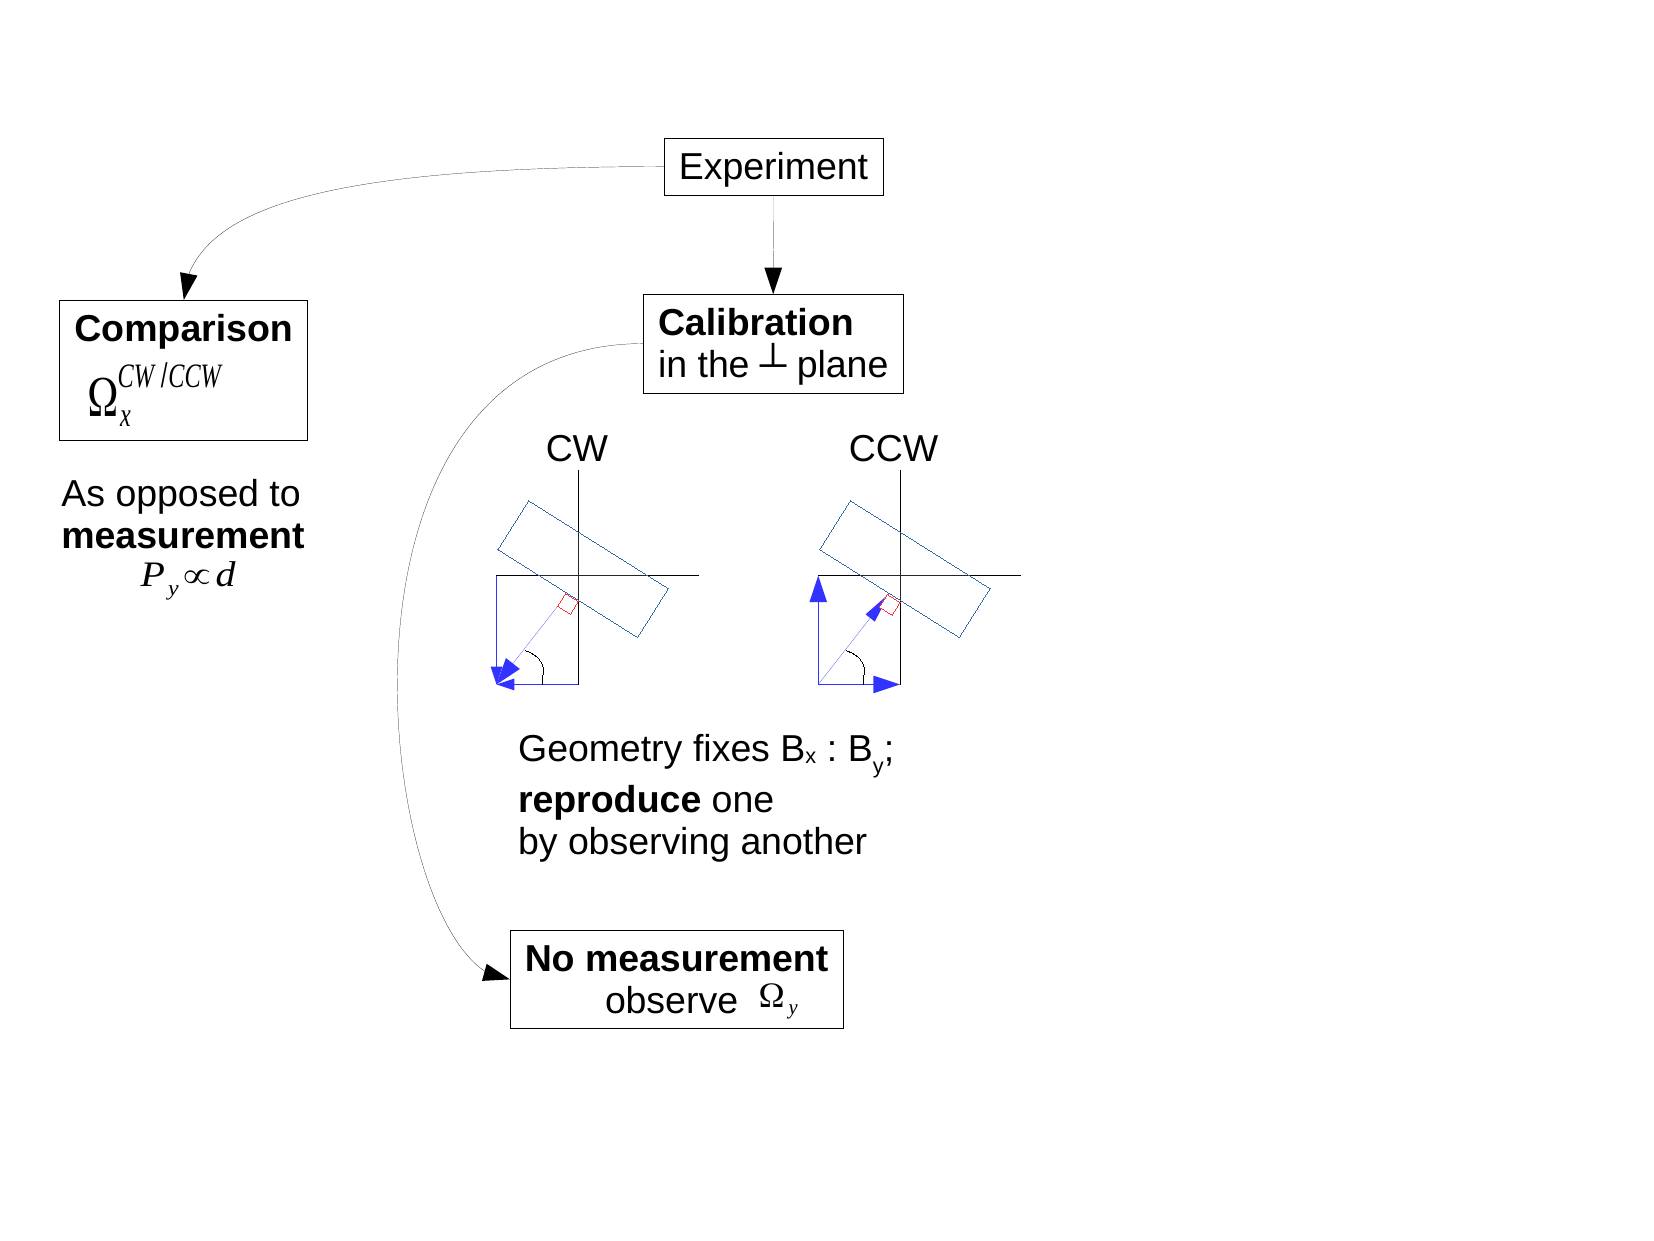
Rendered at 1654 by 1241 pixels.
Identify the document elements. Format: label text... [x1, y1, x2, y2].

text_box [819, 500, 991, 638]
text_box Experiment [664, 138, 884, 196]
text_box CCW [834, 420, 954, 477]
chart [750, 981, 806, 1021]
text_box Geometry fixes Bx : By; reproduce one by observing another [503, 720, 910, 874]
text_box [497, 500, 669, 638]
text_box Comparison [59, 300, 308, 441]
text_box Calibration in the ┴ plane [643, 294, 904, 394]
chart [128, 555, 249, 601]
text_box CW [531, 420, 624, 477]
text_box As opposed to measurement [46, 465, 331, 564]
text_box No measurement observe [510, 930, 844, 1029]
chart [77, 355, 234, 436]
